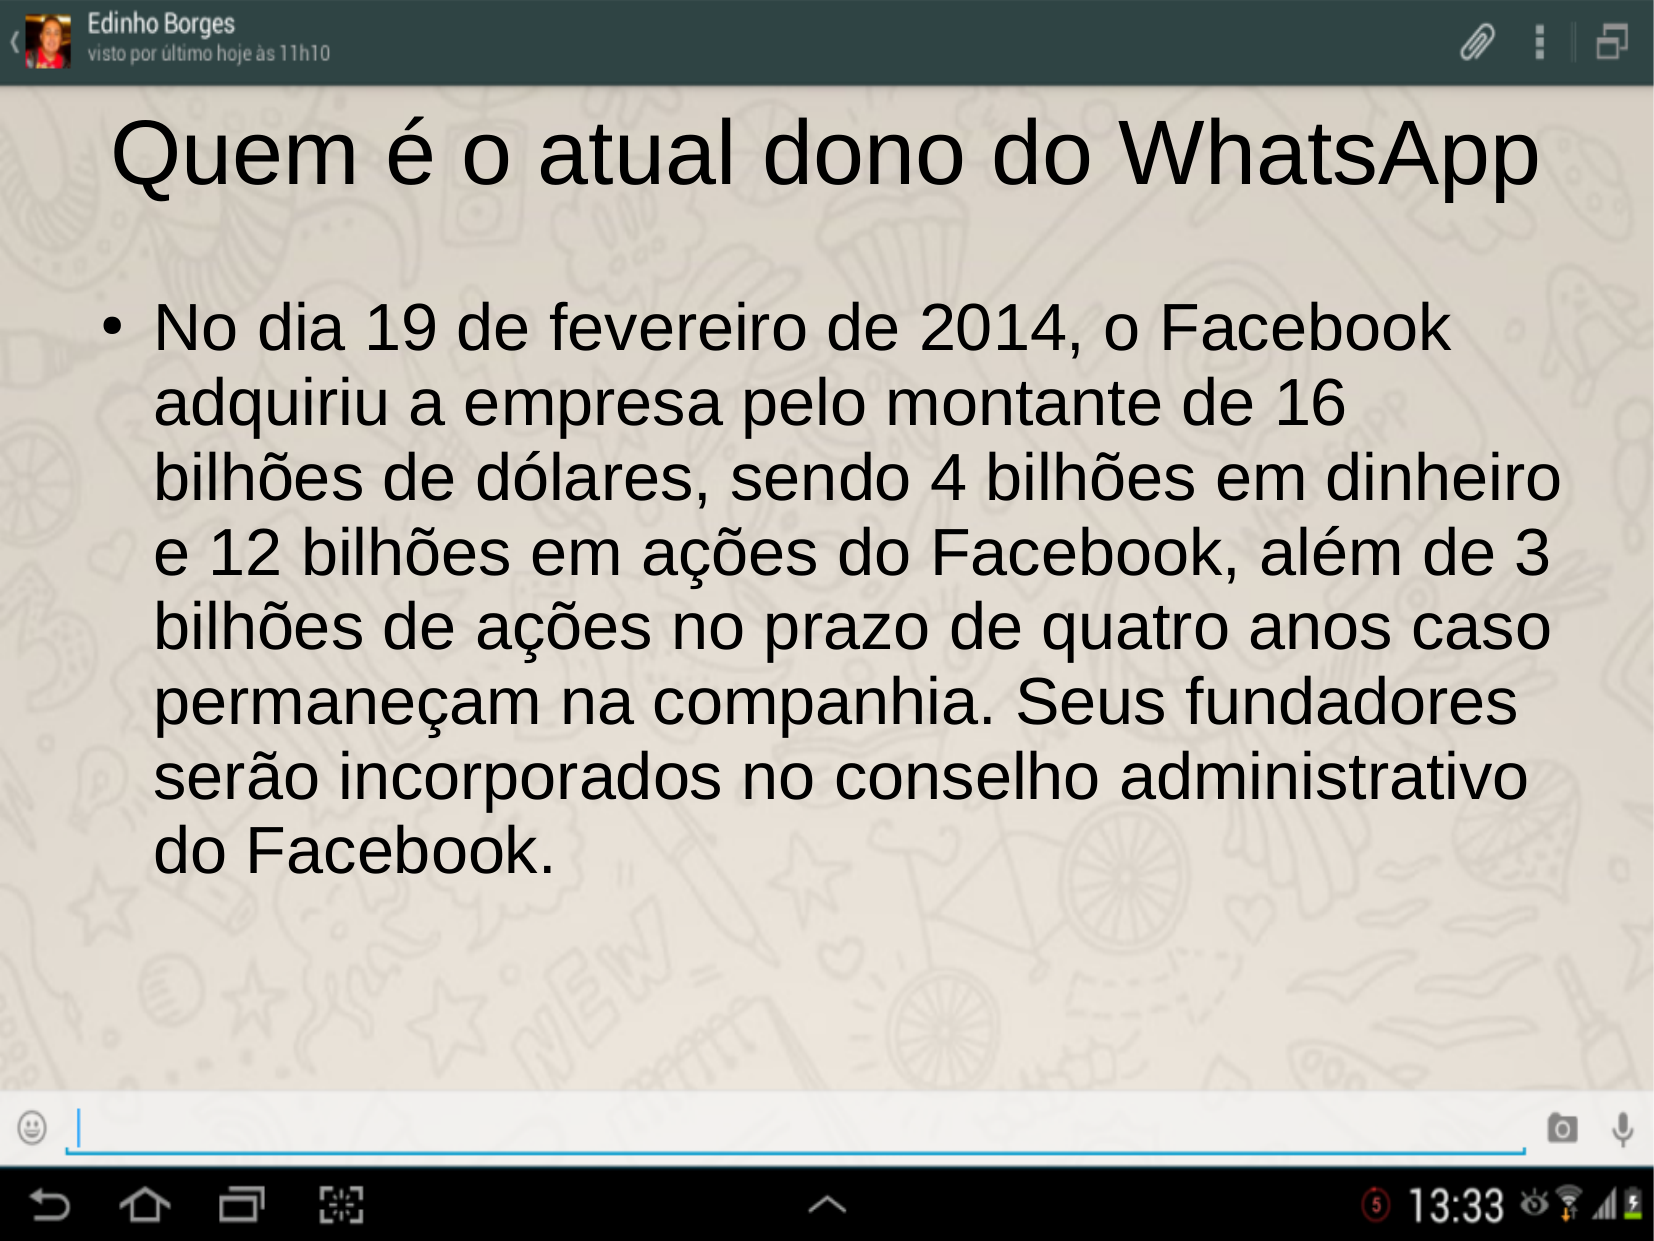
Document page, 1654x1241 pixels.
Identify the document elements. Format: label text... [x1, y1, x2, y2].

title Quem é o atual dono do WhatsApp [82, 49, 1571, 257]
picture [0, 0, 1654, 1241]
list No dia 19 de fevereiro de 2014, o Facebook adquiriu a empresa pelo montante de 16 bilhões de dólares, sendo 4 bilhões em dinheiro e 12 bilhões em ações do Facebook, além de 3 bilhões de ações no prazo de quatro anos caso permaneçam na companhia. Seus fundadores serão incorporados no conselho administrativo do Facebook. [82, 290, 1571, 1010]
